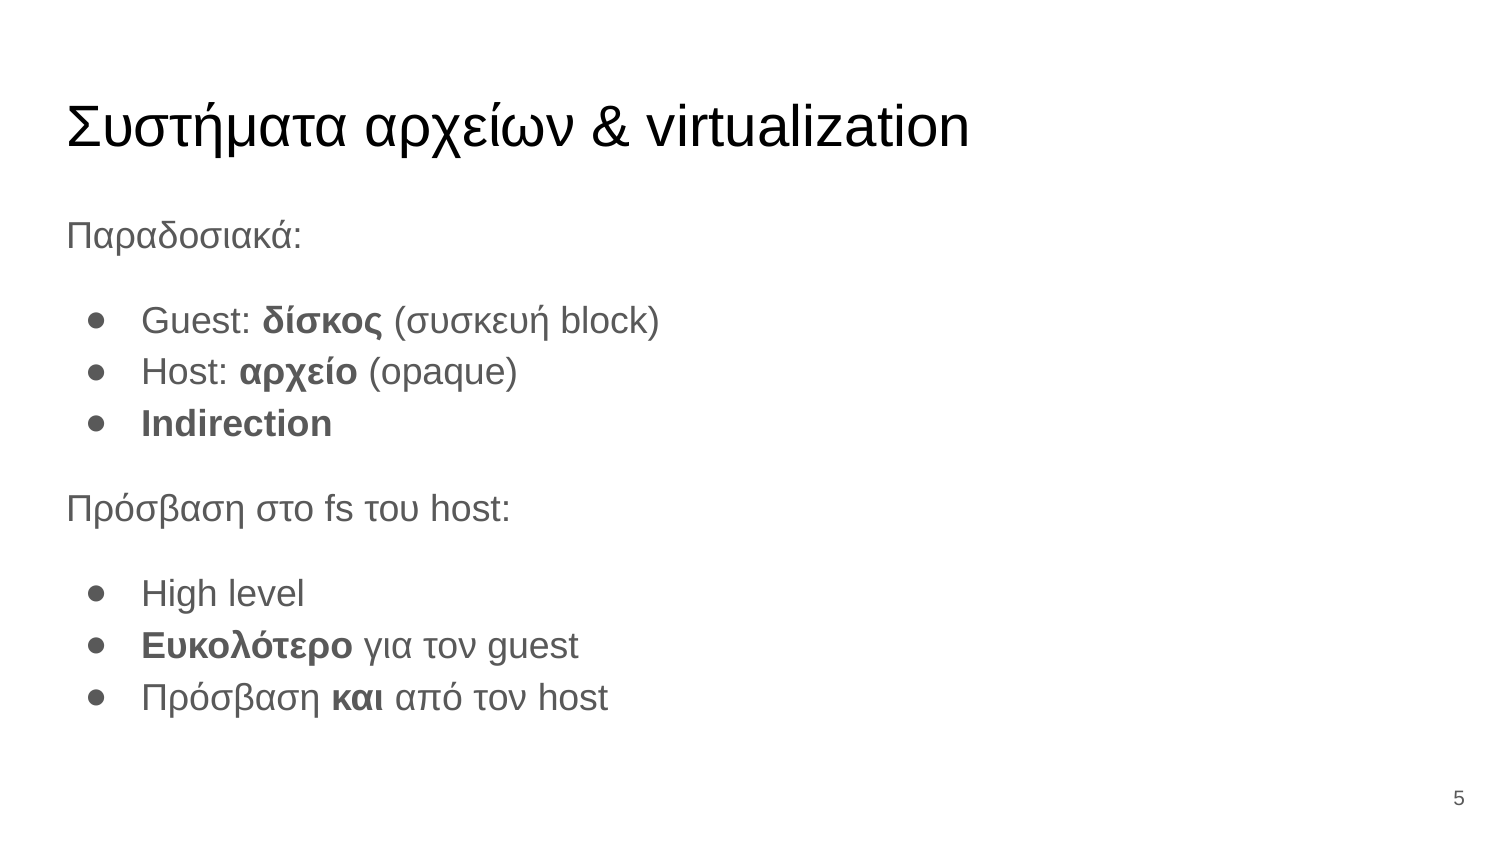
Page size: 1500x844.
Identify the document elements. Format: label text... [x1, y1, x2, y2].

list Παραδοσιακά: Guest: δίσκος (συσκευή block) Host: αρχείο (opaque) Indirection Πρόσβαση στο fs του host: High level Ευκολότερο για τον guest Πρόσβαση και από τον host [51, 189, 1449, 750]
slide_number <number> [1389, 764, 1480, 830]
title Συστήματα αρχείων & virtualization [51, 72, 1449, 167]
